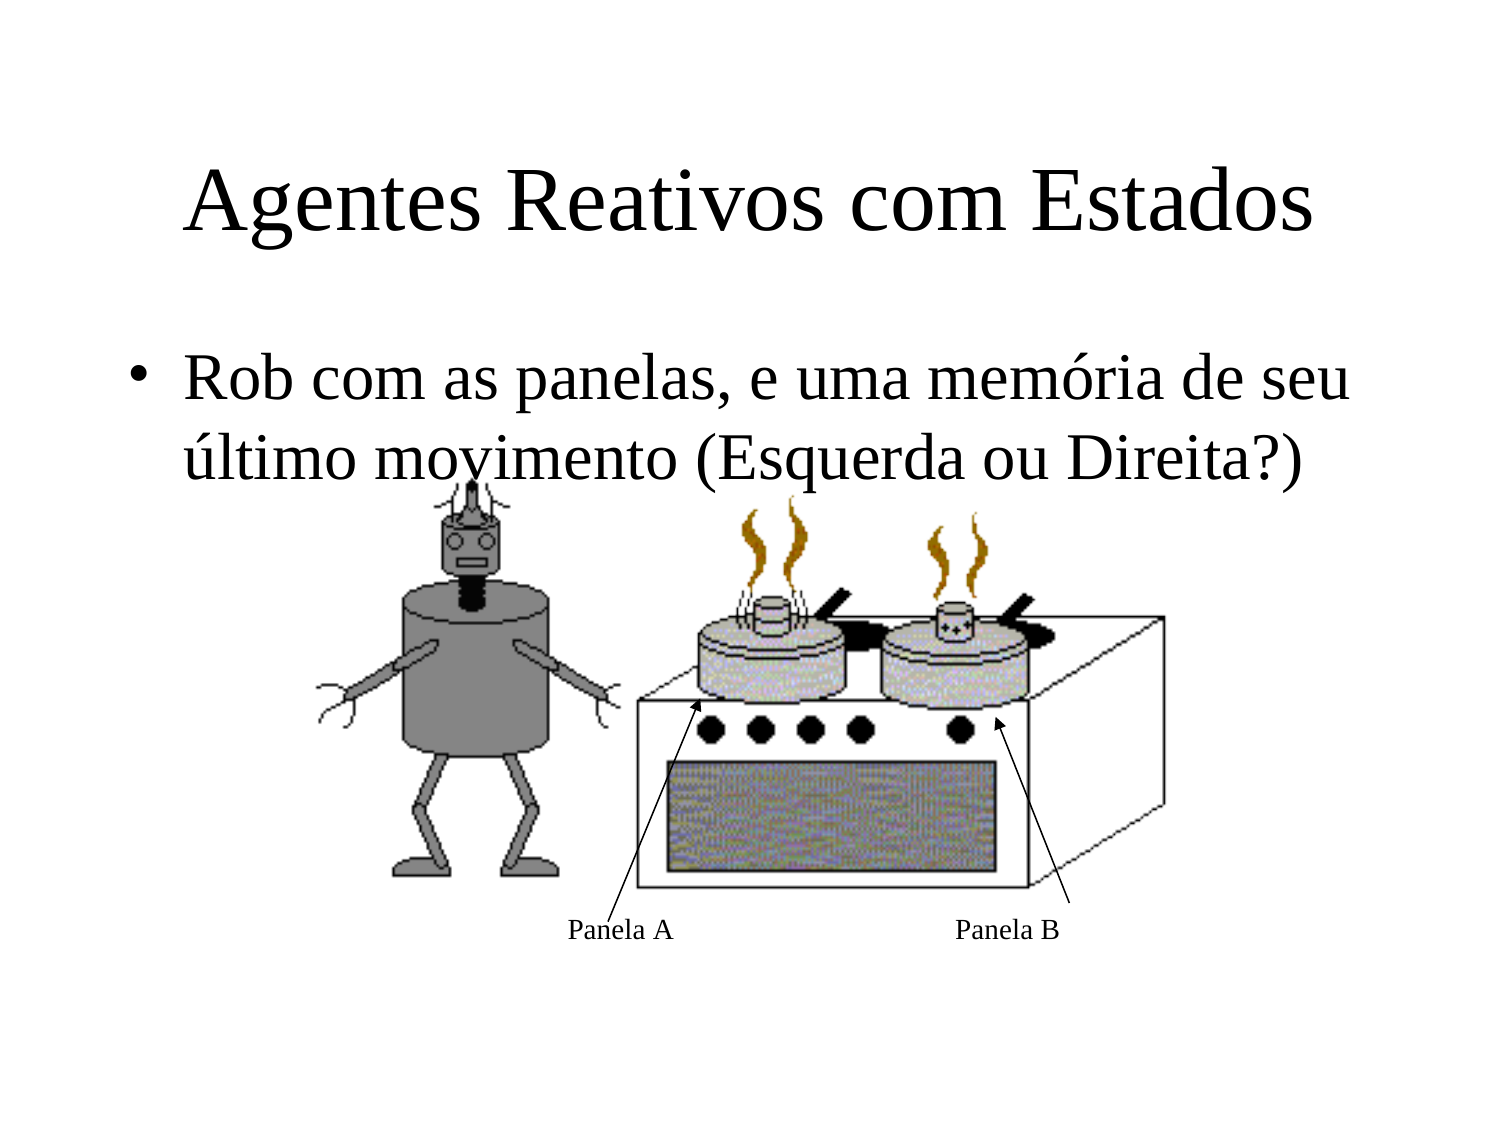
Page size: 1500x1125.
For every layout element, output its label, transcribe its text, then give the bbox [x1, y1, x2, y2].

list Rob com as panelas, e uma memória de seu último movimento (Esquerda ou Direita?) [112, 324, 1388, 513]
text_box Panela A [552, 903, 689, 954]
title Agentes Reativos com Estados [112, 99, 1388, 288]
picture [312, 474, 1175, 904]
text_box Panela B [940, 903, 1076, 954]
